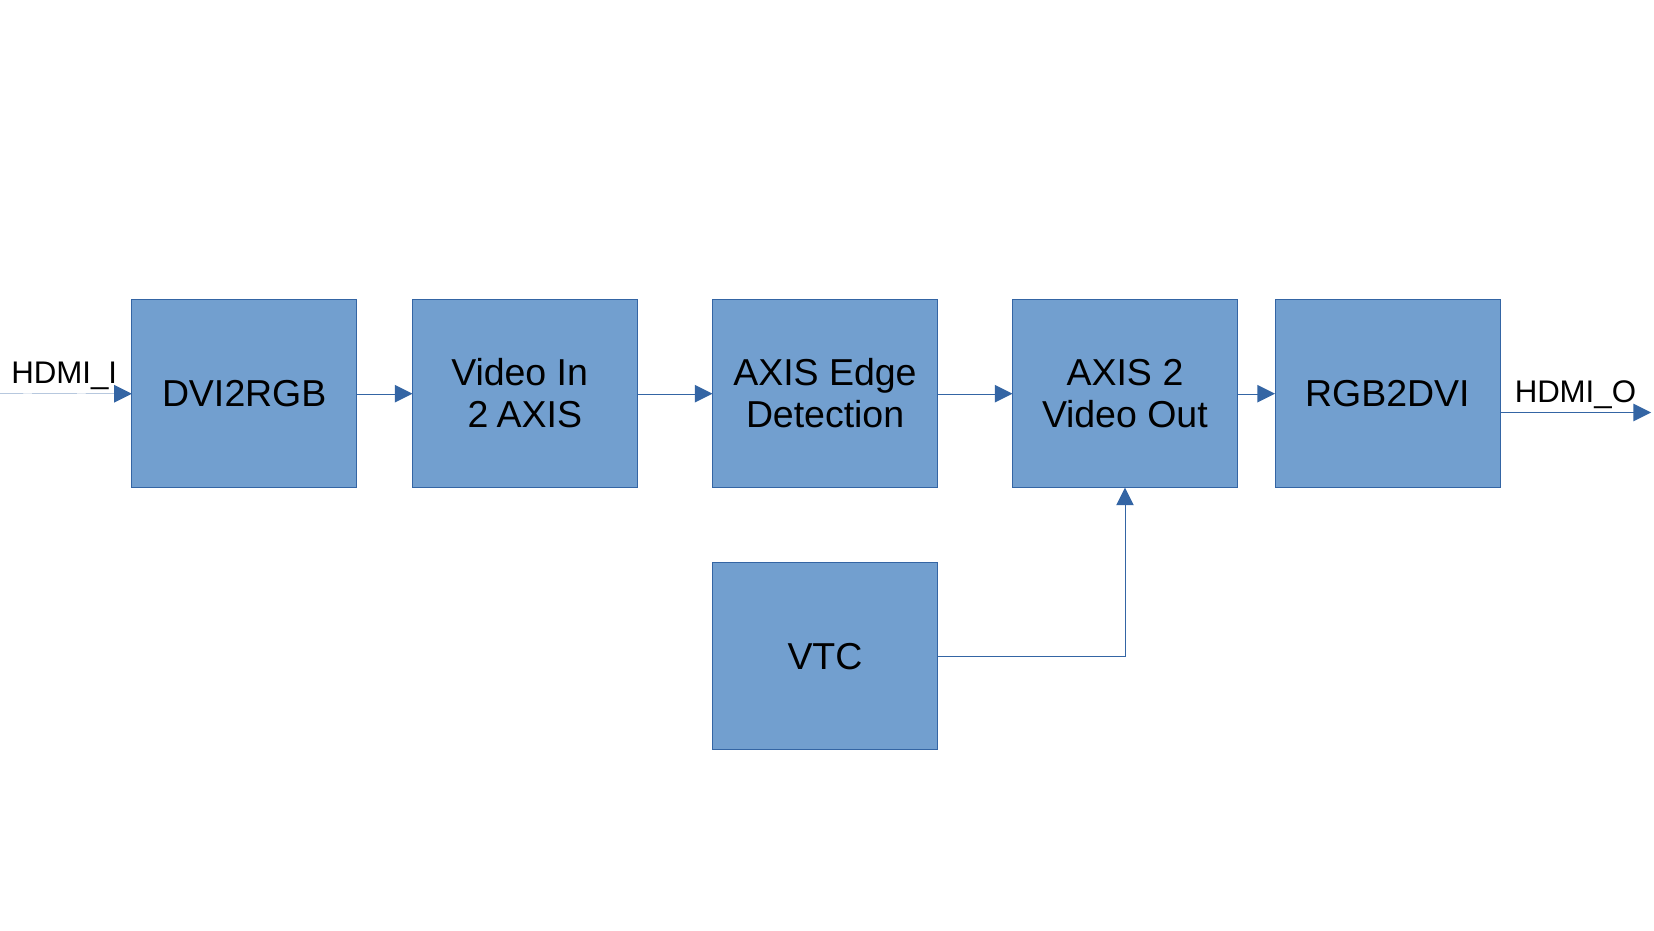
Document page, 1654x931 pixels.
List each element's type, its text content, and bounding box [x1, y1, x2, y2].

text_box AXIS 2 Video Out [1012, 299, 1238, 488]
text_box AXIS Edge Detection [712, 299, 938, 488]
text_box DVI2RGB [131, 299, 357, 488]
text_box Video In 2 AXIS [412, 299, 638, 488]
text_box RGB2DVI [1275, 299, 1501, 488]
text_box VTC [712, 562, 938, 750]
